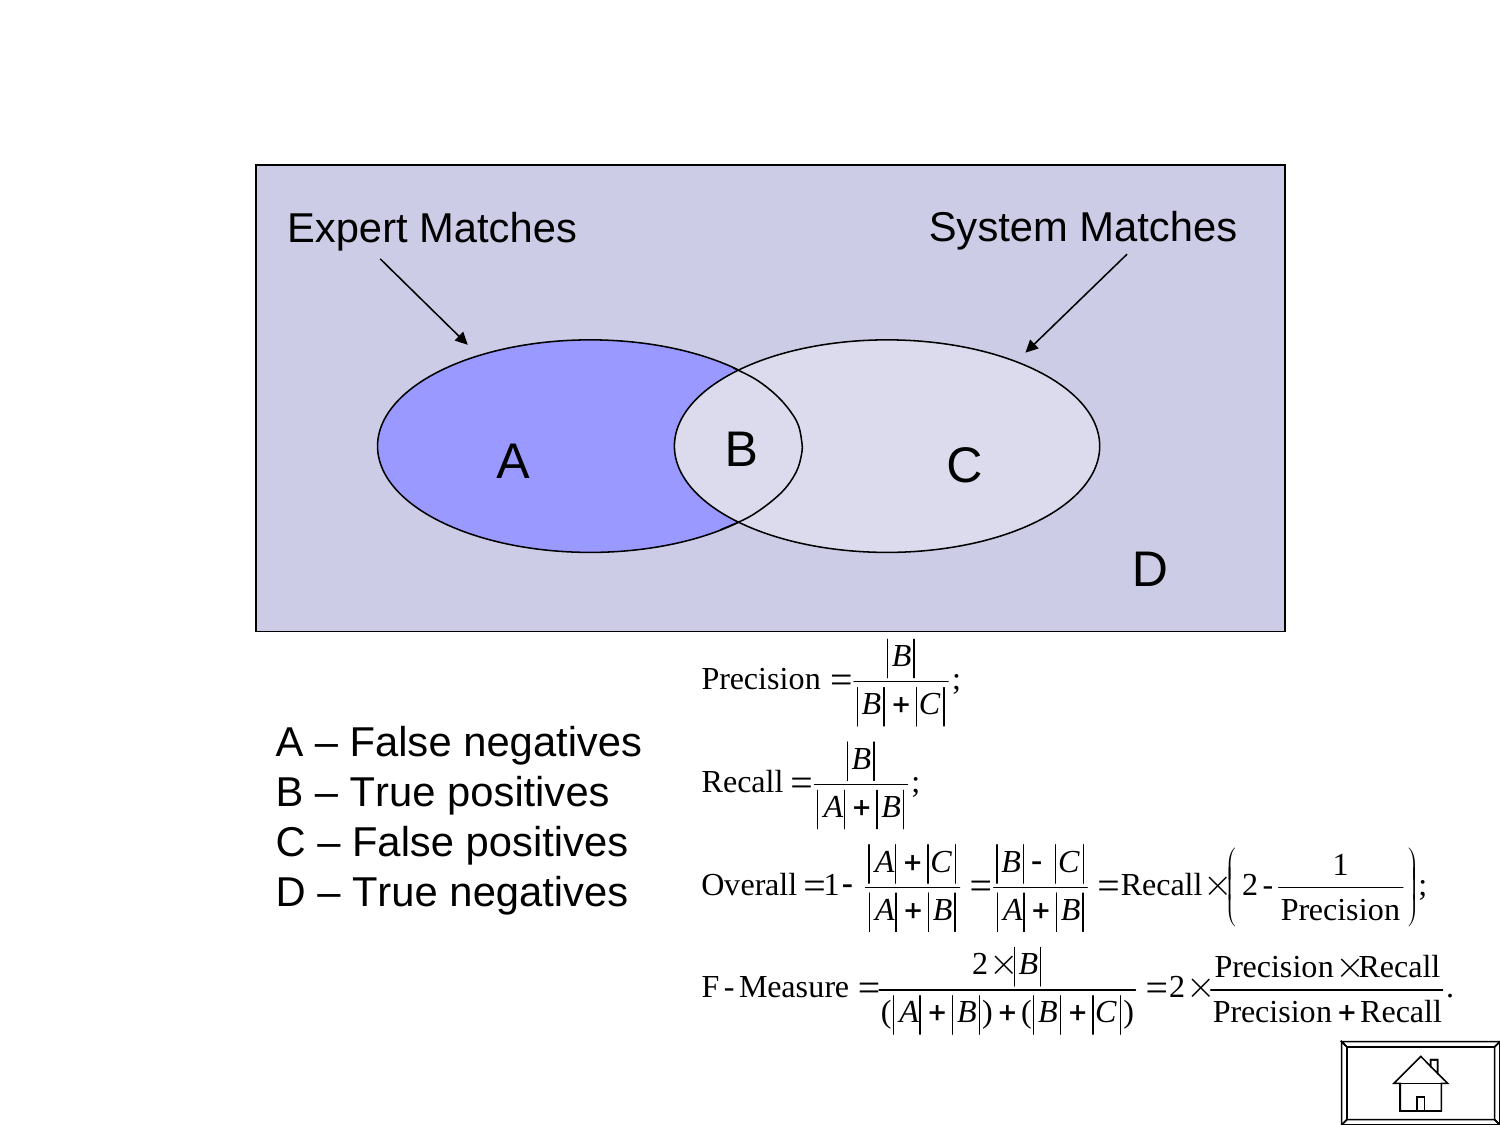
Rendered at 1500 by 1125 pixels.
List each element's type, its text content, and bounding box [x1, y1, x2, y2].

text_box B [709, 408, 781, 485]
text_box [1348, 1048, 1493, 1118]
chart [696, 633, 1459, 1040]
text_box A – False negatives B – True positives C – False positives D – True negatives [249, 706, 696, 923]
text_box D [1117, 528, 1219, 605]
text_box A [481, 421, 578, 497]
text_box [0, 0, 1500, 1125]
text_box C [931, 424, 1010, 500]
text_box Expert Matches [272, 193, 616, 259]
text_box System Matches [914, 192, 1268, 258]
